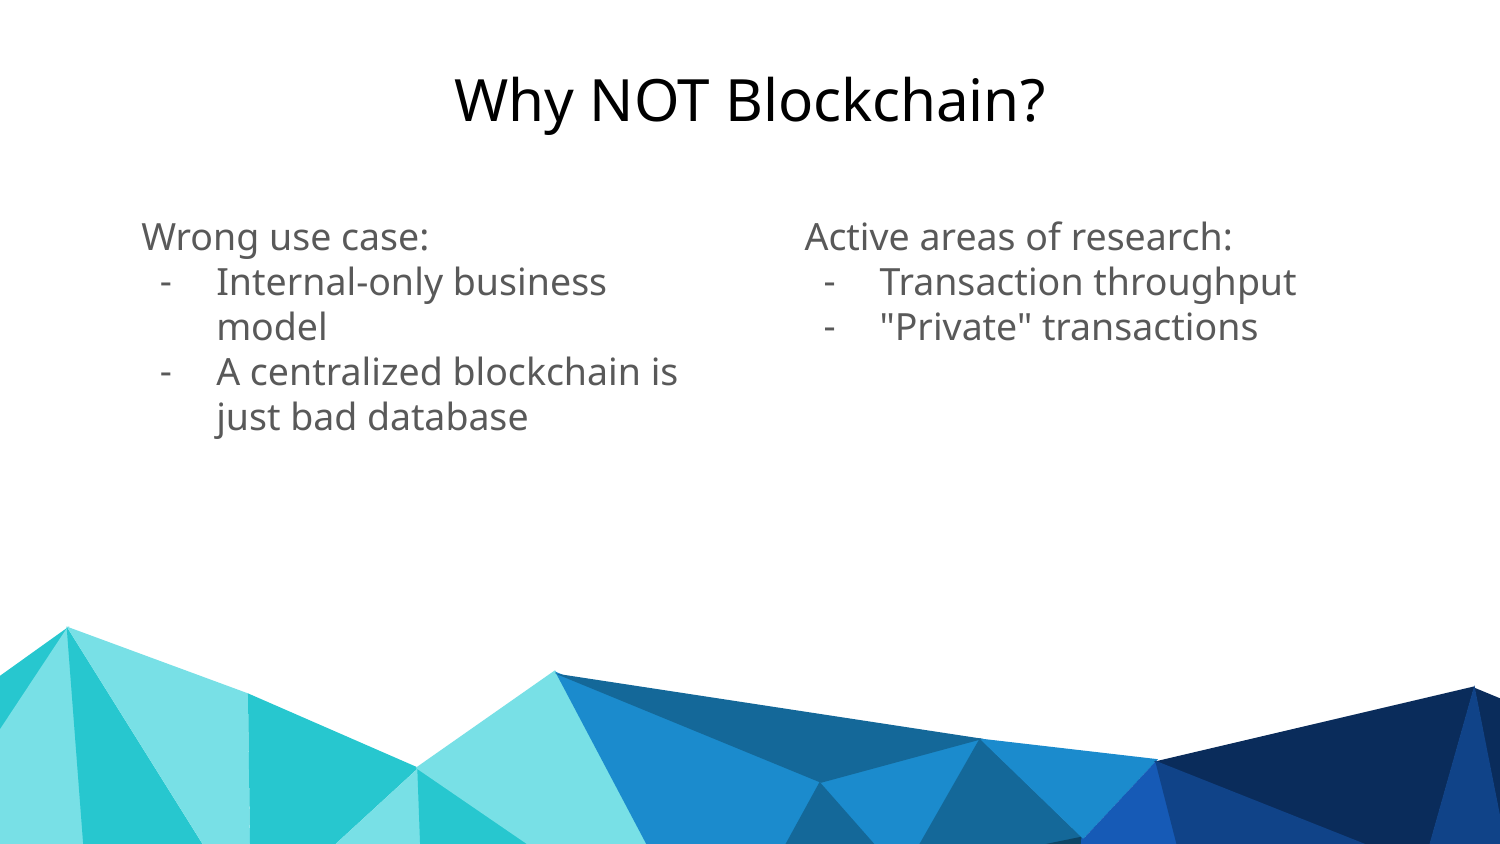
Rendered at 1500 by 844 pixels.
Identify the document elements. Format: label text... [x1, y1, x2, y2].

title Why NOT Blockchain? [51, 47, 1449, 142]
text_box [0, 626, 1500, 844]
list Wrong use case: Internal-only business model A centralized blockchain is just bad database [126, 198, 711, 721]
list Active areas of research: Transaction throughput "Private" transactions [789, 198, 1374, 721]
